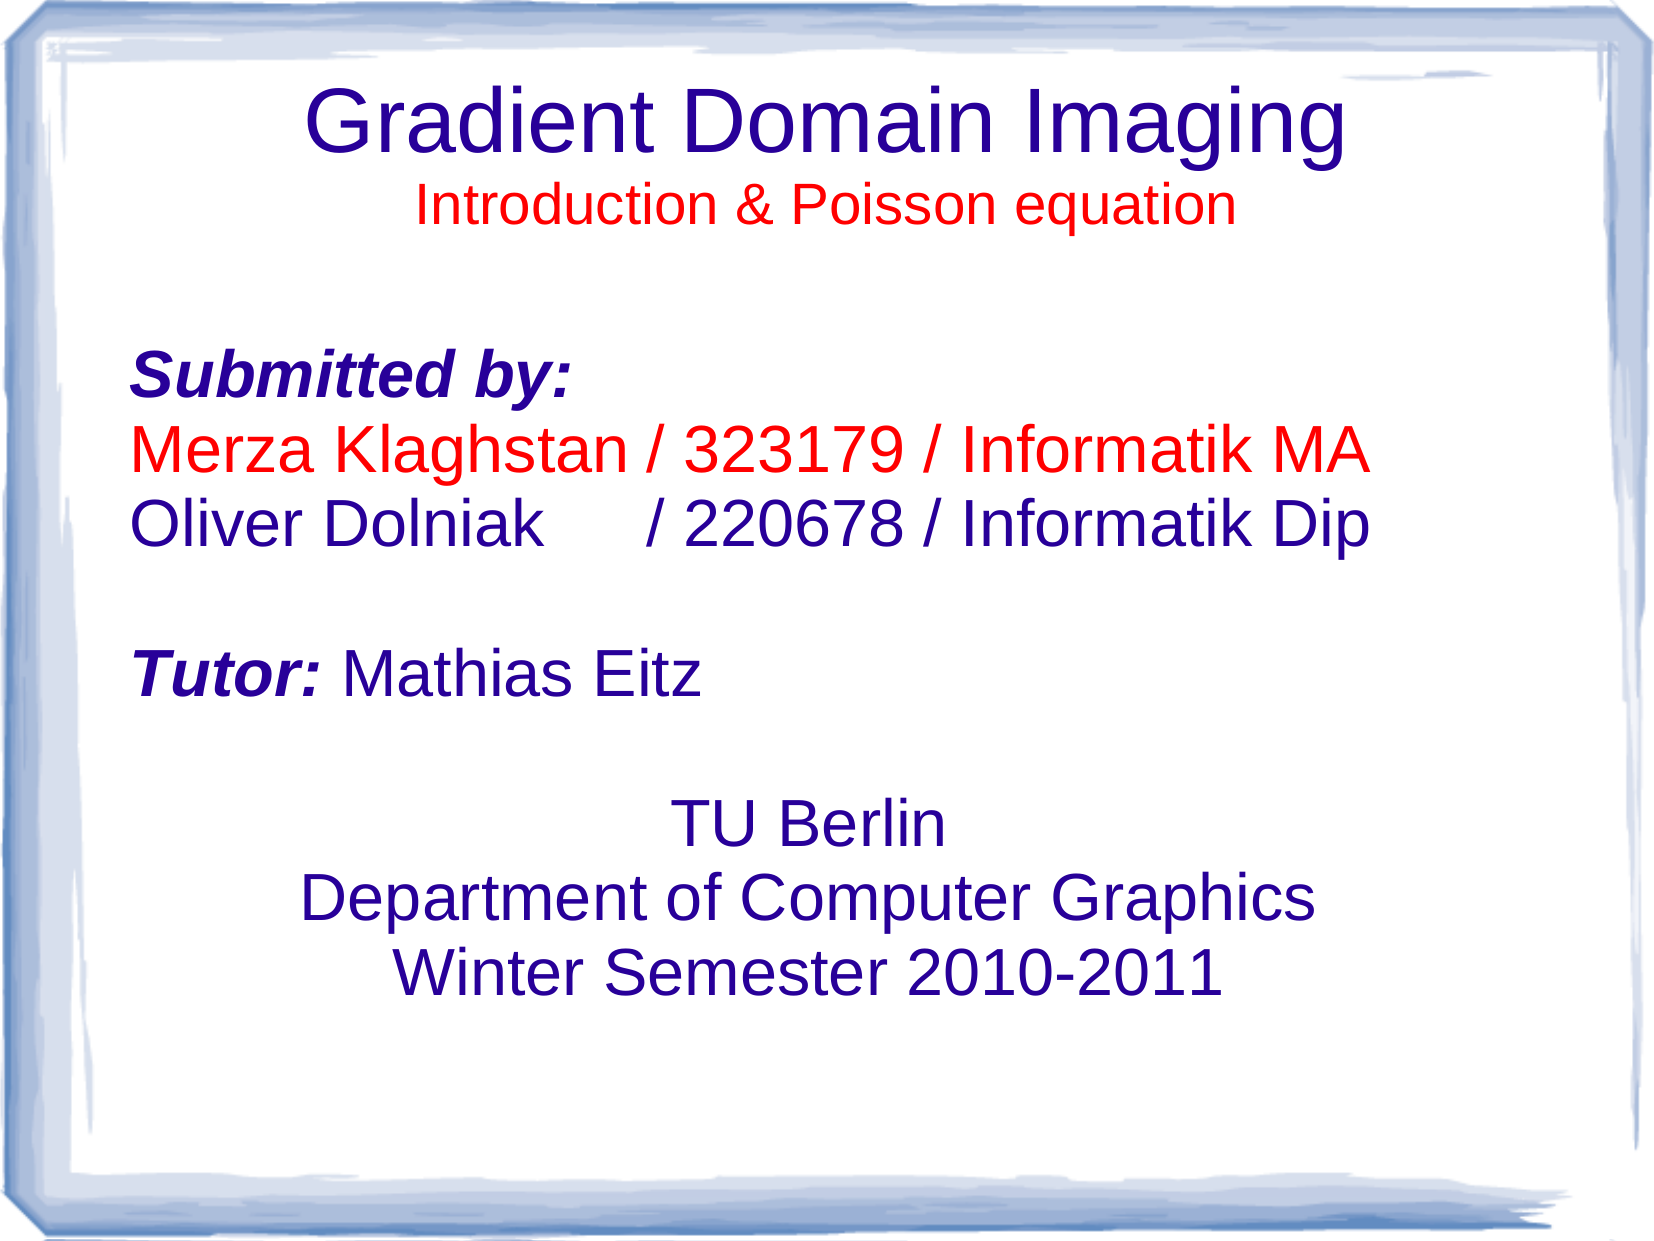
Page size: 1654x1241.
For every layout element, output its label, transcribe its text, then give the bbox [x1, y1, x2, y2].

picture [0, 0, 1654, 1241]
title Gradient Domain Imaging Introduction & Poisson equation [82, 49, 1571, 257]
subtitle Submitted by: Merza Klaghstan / 323179 / Informatik MA Oliver Dolniak / 220678 / Informatik Dip Tutor: Mathias Eitz TU Berlin Department of Computer Graphics Winter Semester 2010-2011 [129, 313, 1489, 1034]
